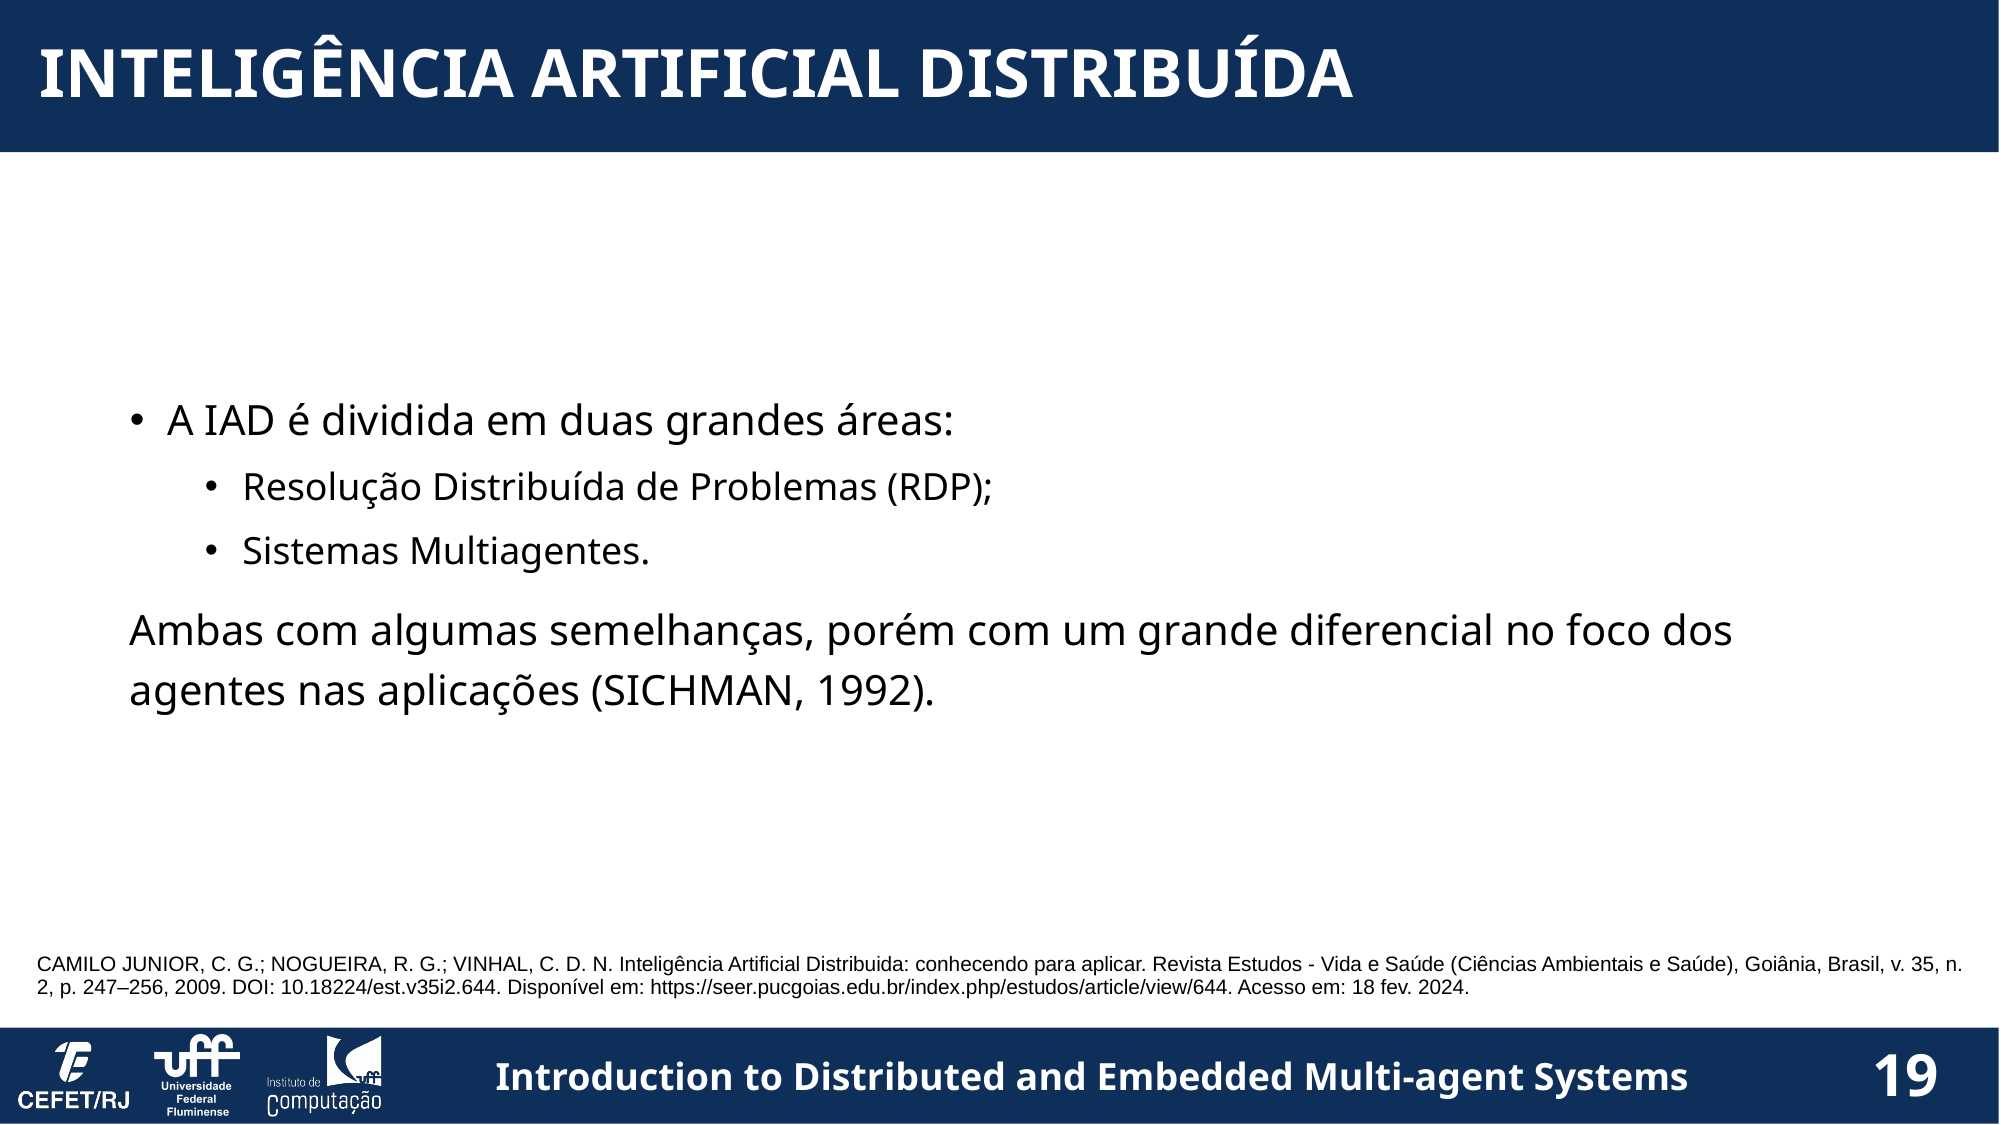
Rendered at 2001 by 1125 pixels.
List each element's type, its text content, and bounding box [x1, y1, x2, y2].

list A IAD é dividida em duas grandes áreas: Resolução Distribuída de Problemas (RDP); Sistemas Multiagentes. Ambas com algumas semelhanças, porém com um grande diferencial no foco dos agentes nas aplicações (SICHMAN, 1992). [114, 376, 1869, 944]
picture [18, 1021, 22, 1125]
text_box INTELIGÊNCIA ARTIFICIAL DISTRIBUÍDA [25, 23, 1999, 119]
text_box CAMILO JUNIOR, C. G.; NOGUEIRA, R. G.; VINHAL, C. D. N. Inteligência Artificial Distribuida: conhecendo para aplicar. Revista Estudos - Vida e Saúde (Ciências Ambientais e Saúde), Goiânia, Brasil, v. 35, n. 2, p. 247–256, 2009. DOI: 10.18224/est.v35i2.644. Disponível em: https://seer.pucgoias.edu.br/index.php/estudos/article/view/644. Acesso em: 18 fev. 2024. [22, 944, 2000, 1125]
